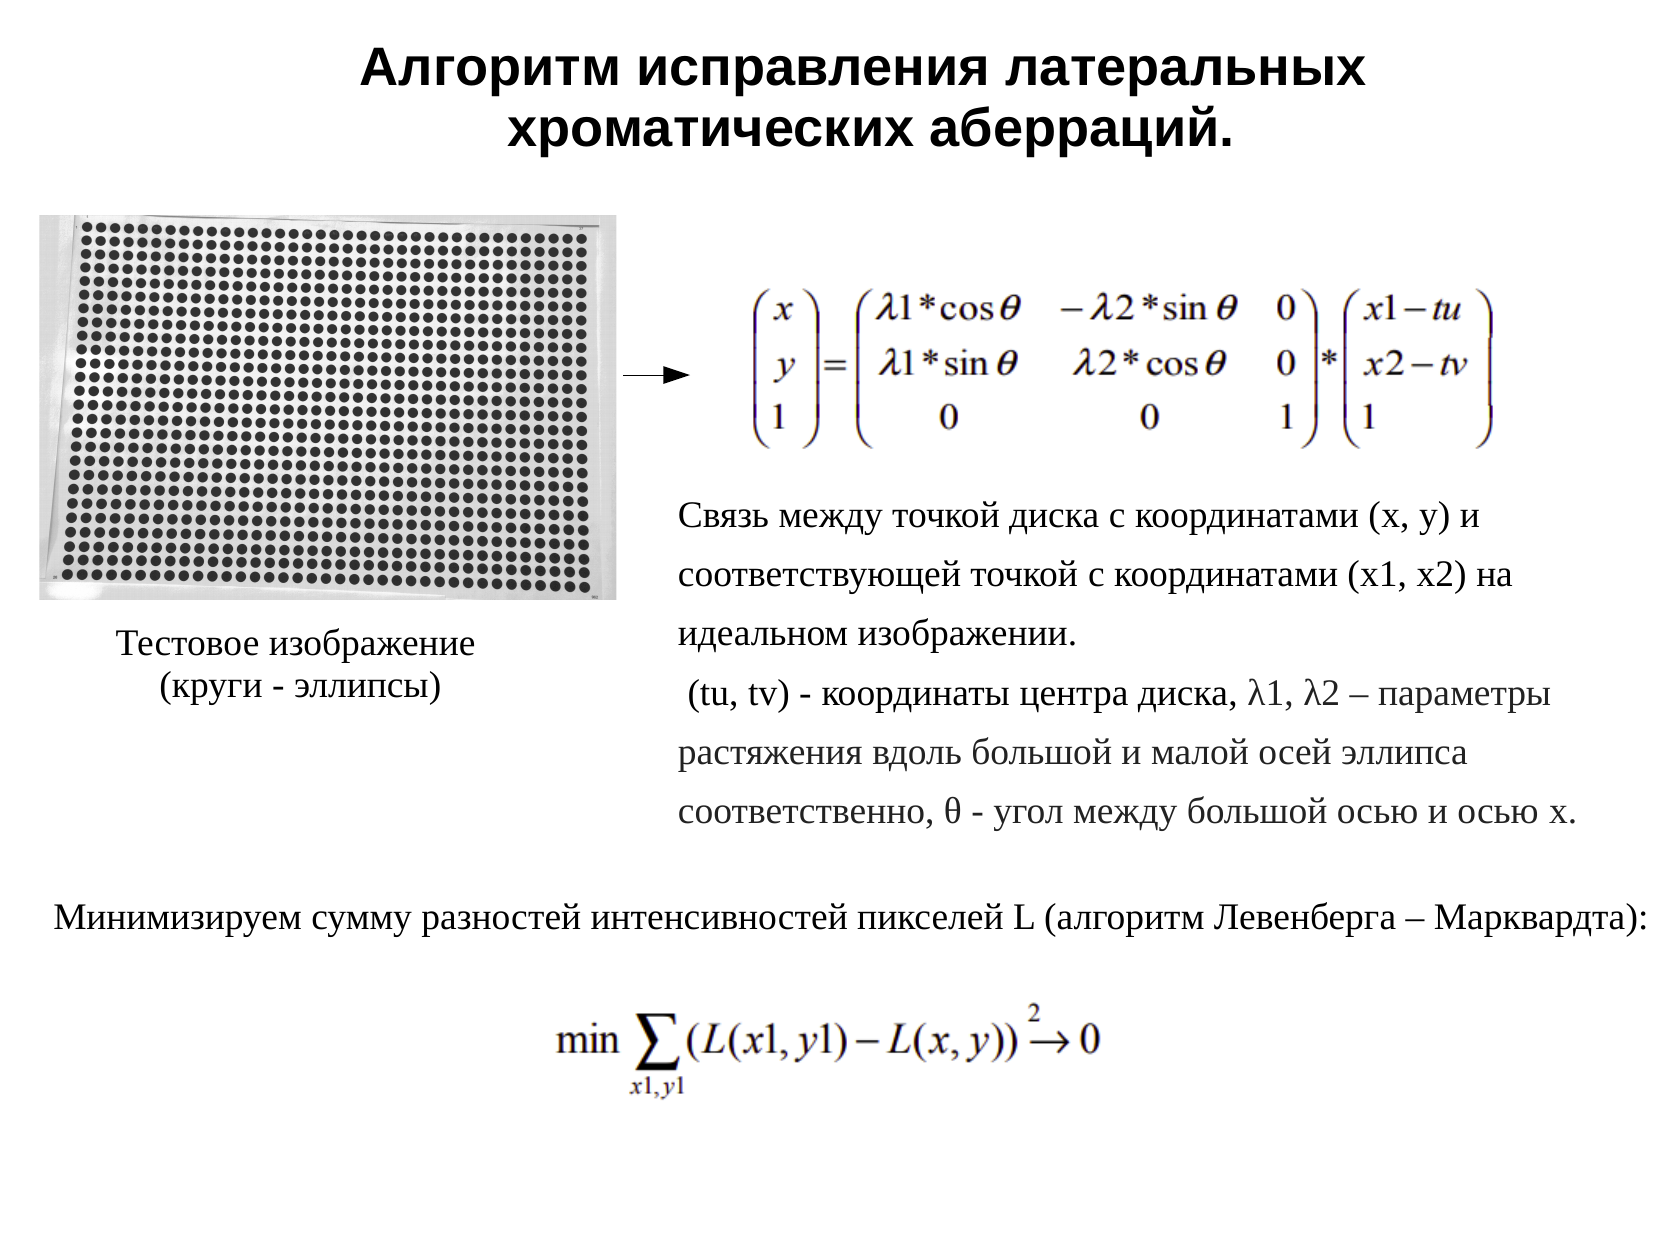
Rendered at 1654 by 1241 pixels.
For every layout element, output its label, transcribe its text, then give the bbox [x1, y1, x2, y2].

picture [726, 258, 1516, 469]
text_box Тестовое изображение (круги - эллипсы) [100, 615, 541, 713]
text_box Алгоритм исправления латеральных хроматических аберраций. [345, 29, 1398, 166]
text_box Минимизируем сумму разностей интенсивностей пикселей L (алгоритм Левенберга – Марквардта): [38, 888, 1654, 987]
text_box Связь между точкой диска с координатами (x, y) и соответствующей точкой с координатами (x1, x2) на идеальном изображении. (tu, tv) - координаты центра диска, λ1, λ2 – параметры растяжения вдоль большой и малой осей эллипса соответственно, θ - угол между большой осью и осью x. [663, 486, 1654, 839]
picture [495, 984, 1163, 1108]
picture [39, 215, 617, 601]
